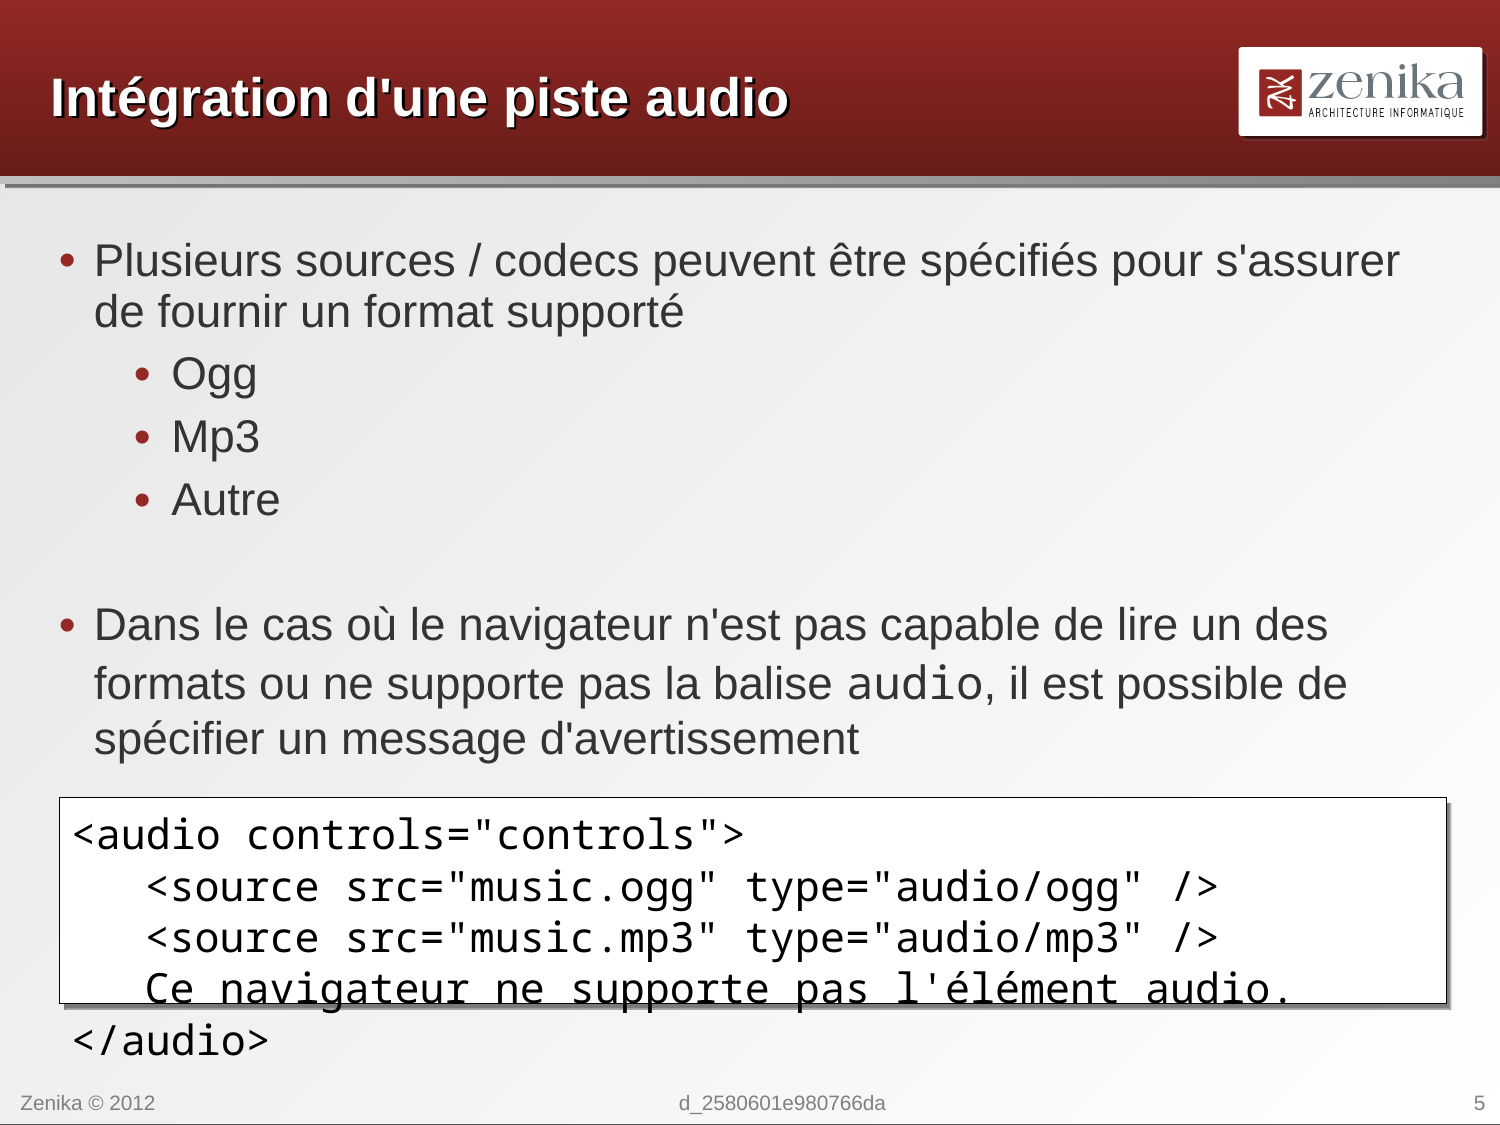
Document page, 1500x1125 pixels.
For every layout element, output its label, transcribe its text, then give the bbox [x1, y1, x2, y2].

text_box <audio controls="controls"> <source src="music.ogg" type="audio/ogg" /> <source src="music.mp3" type="audio/mp3" /> Ce navigateur ne supporte pas l'élément audio. </audio> [59, 797, 1447, 1004]
list Plusieurs sources / codecs peuvent être spécifiés pour s'assurer de fournir un format supporté Ogg Mp3 Autre Dans le cas où le navigateur n'est pas capable de lire un des formats ou ne supporte pas la balise audio, il est possible de spécifier un message d'avertissement [59, 1004, 1444, 1063]
title Intégration d'une piste audio [50, 15, 1206, 180]
list Plusieurs sources / codecs peuvent être spécifiés pour s'assurer de fournir un format supporté Ogg Mp3 Autre Dans le cas où le navigateur n'est pas capable de lire un des formats ou ne supporte pas la balise audio, il est possible de spécifier un message d'avertissement [59, 234, 1444, 797]
picture [1257, 58, 1464, 125]
